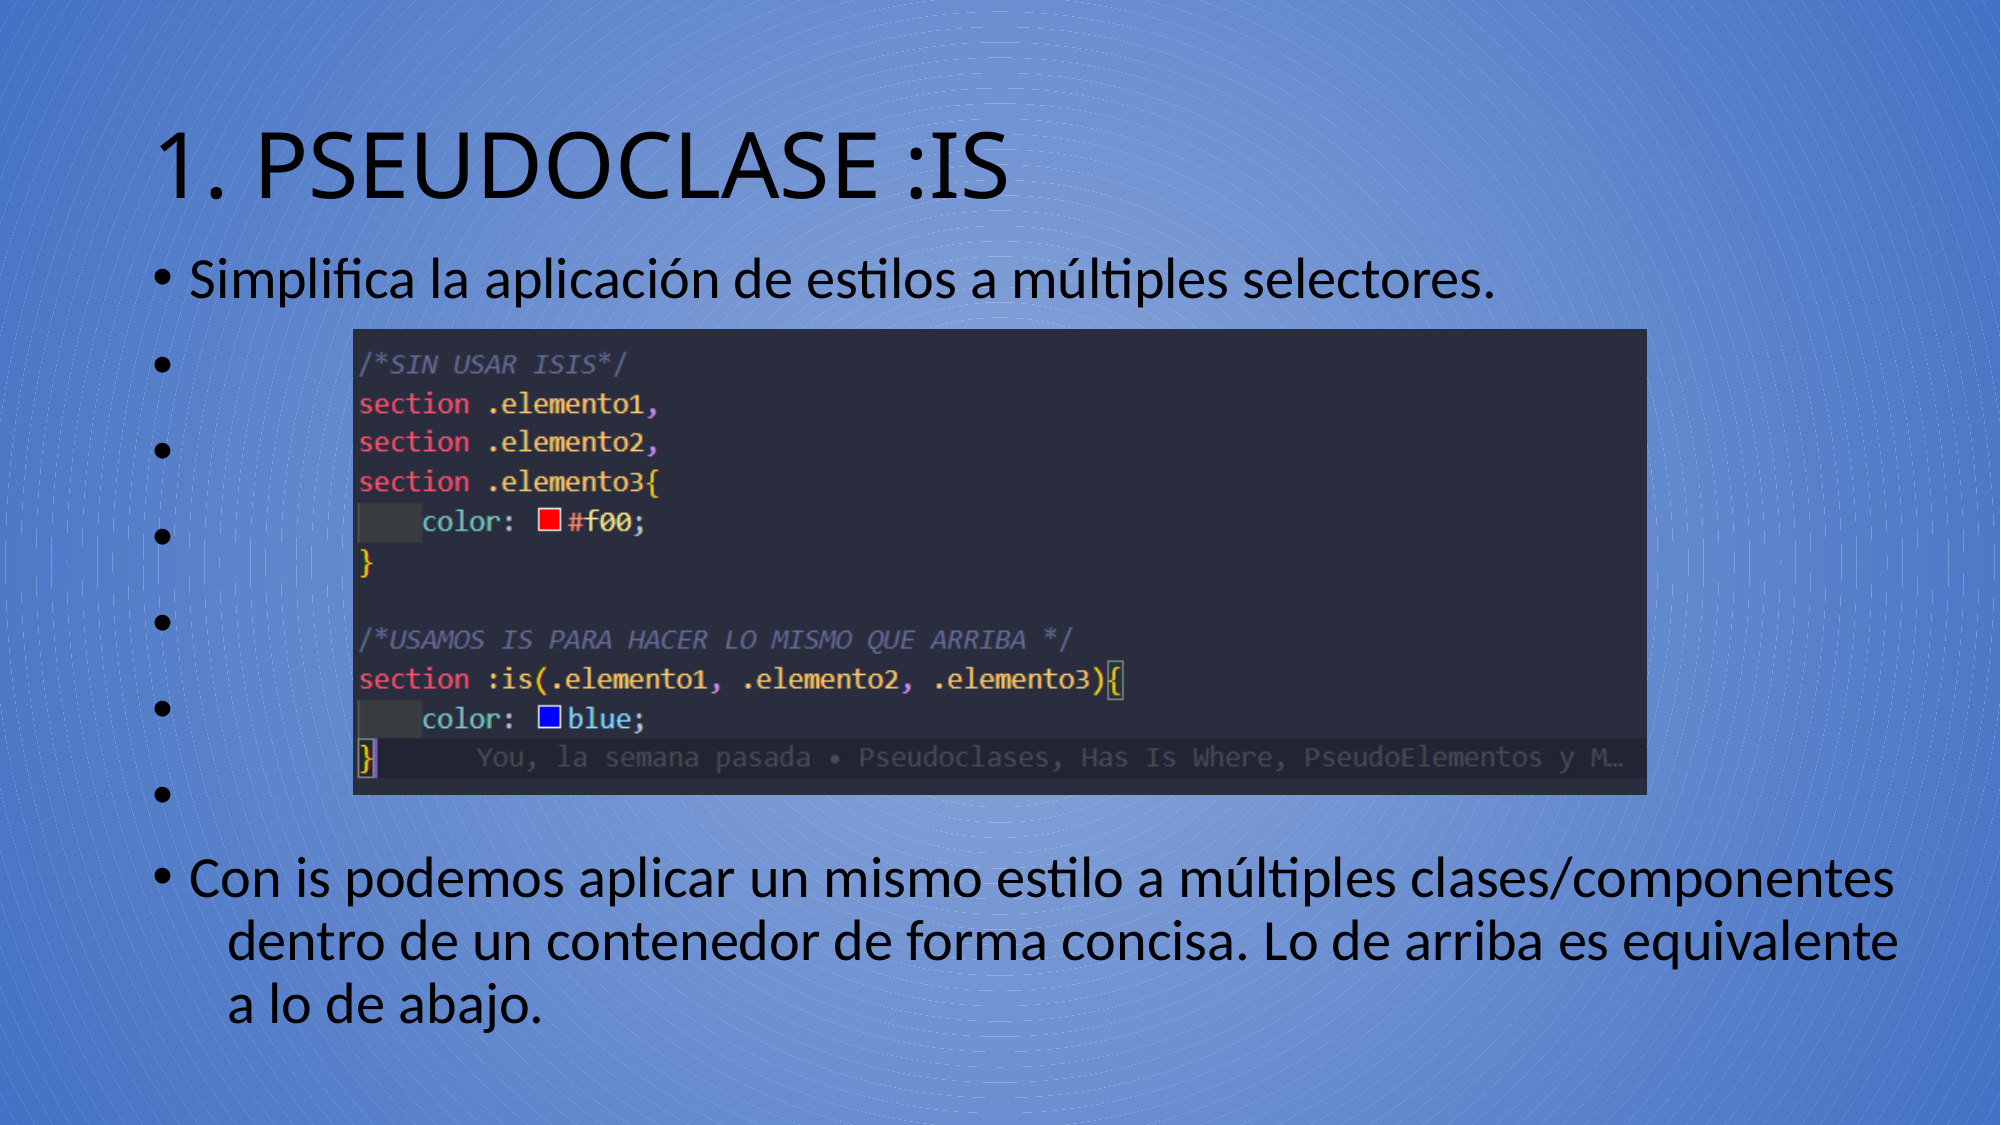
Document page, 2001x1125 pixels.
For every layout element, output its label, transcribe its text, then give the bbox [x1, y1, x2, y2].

title 1. PSEUDOCLASE :IS [137, 59, 1863, 241]
picture [353, 330, 1647, 796]
list Simplifica la aplicación de estilos a múltiples selectores. Con is podemos aplicar un mismo estilo a múltiples clases/componentes dentro de un contenedor de forma concisa. Lo de arriba es equivalente a lo de abajo. [137, 241, 1926, 1091]
